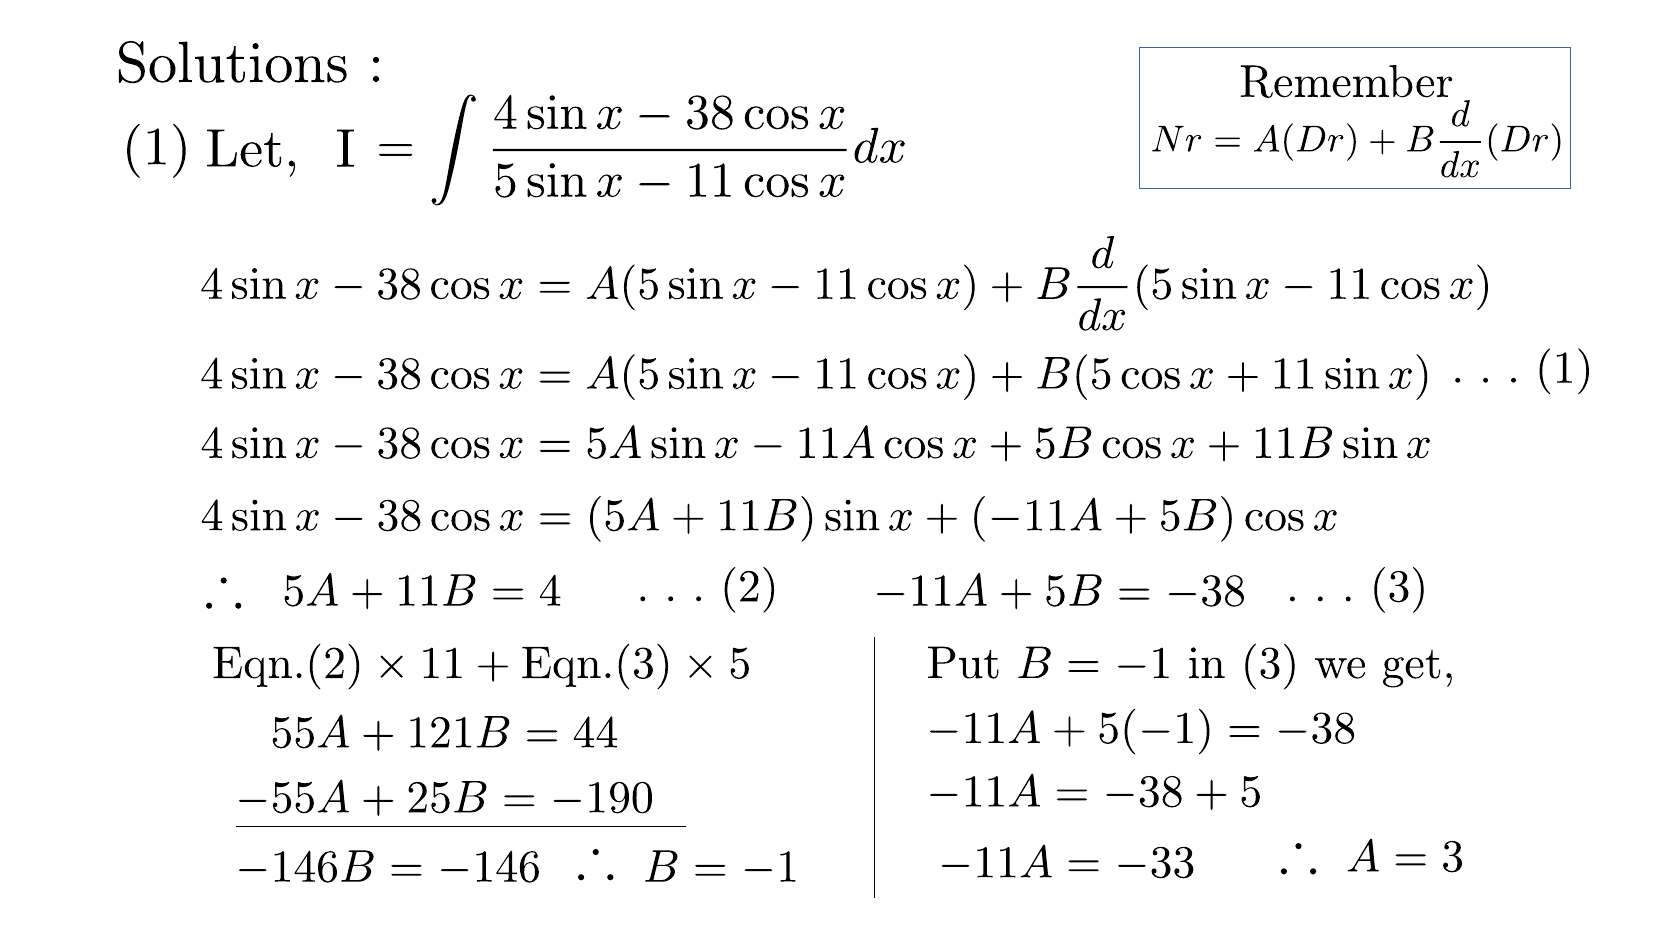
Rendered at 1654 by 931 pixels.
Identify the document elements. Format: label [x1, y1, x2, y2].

text_box [1453, 348, 1589, 395]
text_box [638, 566, 775, 613]
text_box [1139, 47, 1571, 189]
text_box [378, 94, 905, 206]
text_box [644, 850, 796, 882]
text_box [237, 779, 652, 817]
text_box [272, 714, 618, 752]
text_box [875, 572, 1244, 610]
text_box [1347, 838, 1463, 873]
text_box [201, 496, 1337, 542]
text_box [201, 354, 1428, 400]
text_box [928, 773, 1260, 811]
text_box [284, 572, 561, 610]
title [47, 37, 1619, 910]
text_box [578, 848, 614, 881]
text_box [124, 123, 186, 178]
text_box [1280, 843, 1317, 875]
text_box [337, 129, 354, 167]
text_box [205, 577, 242, 609]
text_box [928, 643, 1452, 690]
text_box [237, 850, 539, 883]
text_box [928, 708, 1355, 755]
text_box [207, 129, 296, 177]
text_box [201, 236, 1488, 331]
text_box [940, 844, 1194, 879]
text_box [1288, 567, 1424, 613]
text_box [213, 643, 749, 690]
text_box [118, 40, 380, 84]
text_box [201, 425, 1430, 462]
